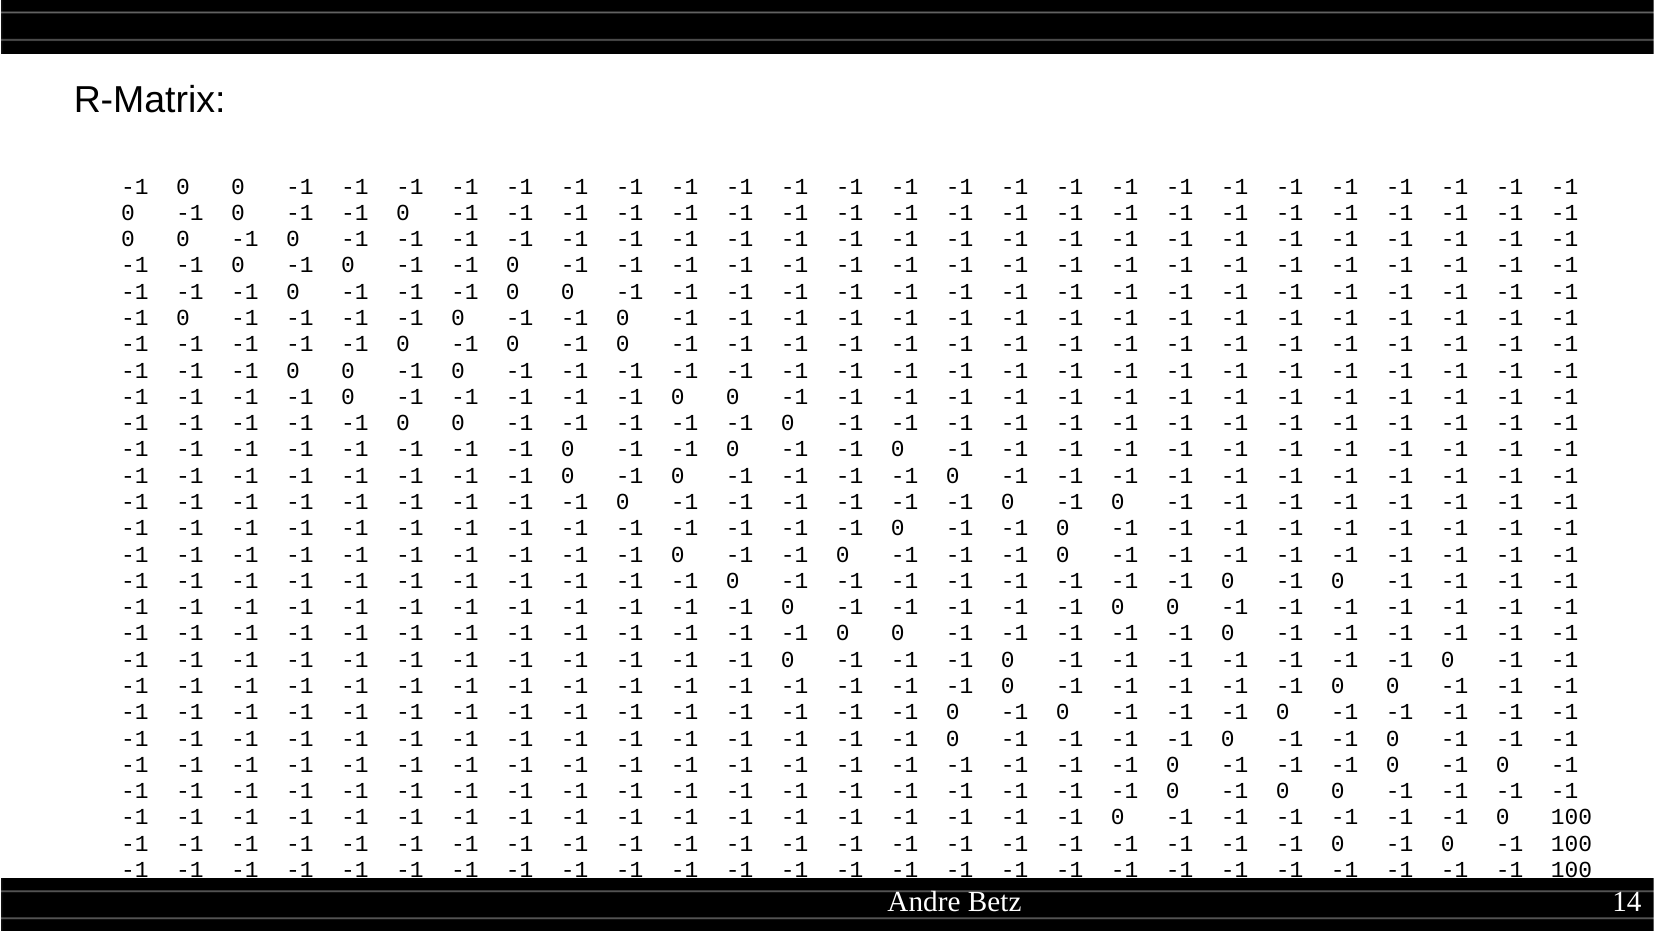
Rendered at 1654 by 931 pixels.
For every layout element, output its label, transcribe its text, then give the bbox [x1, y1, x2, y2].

picture [1, 878, 1654, 931]
text_box -1 0 0 -1 -1 -1 -1 -1 -1 -1 -1 -1 -1 -1 -1 -1 -1 -1 -1 -1 -1 -1 -1 -1 -1 -1 -1 0 -1 0 -1 -1 0 -1 -1 -1 -1 -1 -1 -1 -1 -1 -1 -1 -1 -1 -1 -1 -1 -1 -1 -1 -1 -1 0 0 -1 0 -1 -1 -1 -1 -1 -1 -1 -1 -1 -1 -1 -1 -1 -1 -1 -1 -1 -1 -1 -1 -1 -1 -1 -1 -1 0 -1 0 -1 -1 0 -1 -1 -1 -1 -1 -1 -1 -1 -1 -1 -1 -1 -1 -1 -1 -1 -1 -1 -1 -1 -1 -1 0 -1 -1 -1 0 0 -1 -1 -1 -1 -1 -1 -1 -1 -1 -1 -1 -1 -1 -1 -1 -1 -1 -1 -1 0 -1 -1 -1 -1 0 -1 -1 0 -1 -1 -1 -1 -1 -1 -1 -1 -1 -1 -1 -1 -1 -1 -1 -1 -1 -1 -1 -1 -1 -1 0 -1 0 -1 0 -1 -1 -1 -1 -1 -1 -1 -1 -1 -1 -1 -1 -1 -1 -1 -1 -1 -1 -1 -1 0 0 -1 0 -1 -1 -1 -1 -1 -1 -1 -1 -1 -1 -1 -1 -1 -1 -1 -1 -1 -1 -1 -1 -1 -1 -1 -1 0 -1 -1 -1 -1 -1 0 0 -1 -1 -1 -1 -1 -1 -1 -1 -1 -1 -1 -1 -1 -1 -1 -1 -1 -1 -1 -1 0 0 -1 -1 -1 -1 -1 0 -1 -1 -1 -1 -1 -1 -1 -1 -1 -1 -1 -1 -1 -1 -1 -1 -1 -1 -1 -1 -1 -1 0 -1 -1 0 -1 -1 0 -1 -1 -1 -1 -1 -1 -1 -1 -1 -1 -1 -1 -1 -1 -1 -1 -1 -1 -1 -1 0 -1 0 -1 -1 -1 -1 0 -1 -1 -1 -1 -1 -1 -1 -1 -1 -1 -1 -1 -1 -1 -1 -1 -1 -1 -1 -1 0 -1 -1 -1 -1 -1 -1 0 -1 0 -1 -1 -1 -1 -1 -1 -1 -1 -1 -1 -1 -1 -1 -1 -1 -1 -1 -1 -1 -1 -1 -1 0 -1 -1 0 -1 -1 -1 -1 -1 -1 -1 -1 -1 -1 -1 -1 -1 -1 -1 -1 -1 -1 -1 0 -1 -1 0 -1 -1 -1 0 -1 -1 -1 -1 -1 -1 -1 -1 -1 -1 -1 -1 -1 -1 -1 -1 -1 -1 -1 -1 0 -1 -1 -1 -1 -1 -1 -1 -1 0 -1 0 -1 -1 -1 -1 -1 -1 -1 -1 -1 -1 -1 -1 -1 -1 -1 -1 0 -1 -1 -1 -1 -1 0 0 -1 -1 -1 -1 -1 -1 -1 -1 -1 -1 -1 -1 -1 -1 -1 -1 -1 -1 -1 -1 0 0 -1 -1 -1 -1 -1 0 -1 -1 -1 -1 -1 -1 -1 -1 -1 -1 -1 -1 -1 -1 -1 -1 -1 -1 0 -1 -1 -1 0 -1 -1 -1 -1 -1 -1 -1 0 -1 -1 -1 -1 -1 -1 -1 -1 -1 -1 -1 -1 -1 -1 -1 -1 -1 -1 0 -1 -1 -1 -1 -1 0 0 -1 -1 -1 -1 -1 -1 -1 -1 -1 -1 -1 -1 -1 -1 -1 -1 -1 -1 0 -1 0 -1 -1 -1 0 -1 -1 -1 -1 -1 -1 -1 -1 -1 -1 -1 -1 -1 -1 -1 -1 -1 -1 -1 -1 0 -1 -1 -1 -1 0 -1 -1 0 -1 -1 -1 -1 -1 -1 -1 -1 -1 -1 -1 -1 -1 -1 -1 -1 -1 -1 -1 -1 -1 -1 0 -1 -1 -1 0 -1 0 -1 -1 -1 -1 -1 -1 -1 -1 -1 -1 -1 -1 -1 -1 -1 -1 -1 -1 -1 -1 0 -1 0 0 -1 -1 -1 -1 -1 -1 -1 -1 -1 -1 -1 -1 -1 -1 -1 -1 -1 -1 -1 -1 -1 -1 0 -1 -1 -1 -1 -1 -1 0 100 -1 -1 -1 -1 -1 -1 -1 -1 -1 -1 -1 -1 -1 -1 -1 -1 -1 -1 -1 -1 -1 -1 0 -1 0 -1 100 -1 -1 -1 -1 -1 -1 -1 -1 -1 -1 -1 -1 -1 -1 -1 -1 -1 -1 -1 -1 -1 -1 -1 -1 -1 -1 100 [106, 167, 1621, 851]
picture [1, 0, 1654, 54]
text_box R-Matrix: [59, 70, 308, 128]
